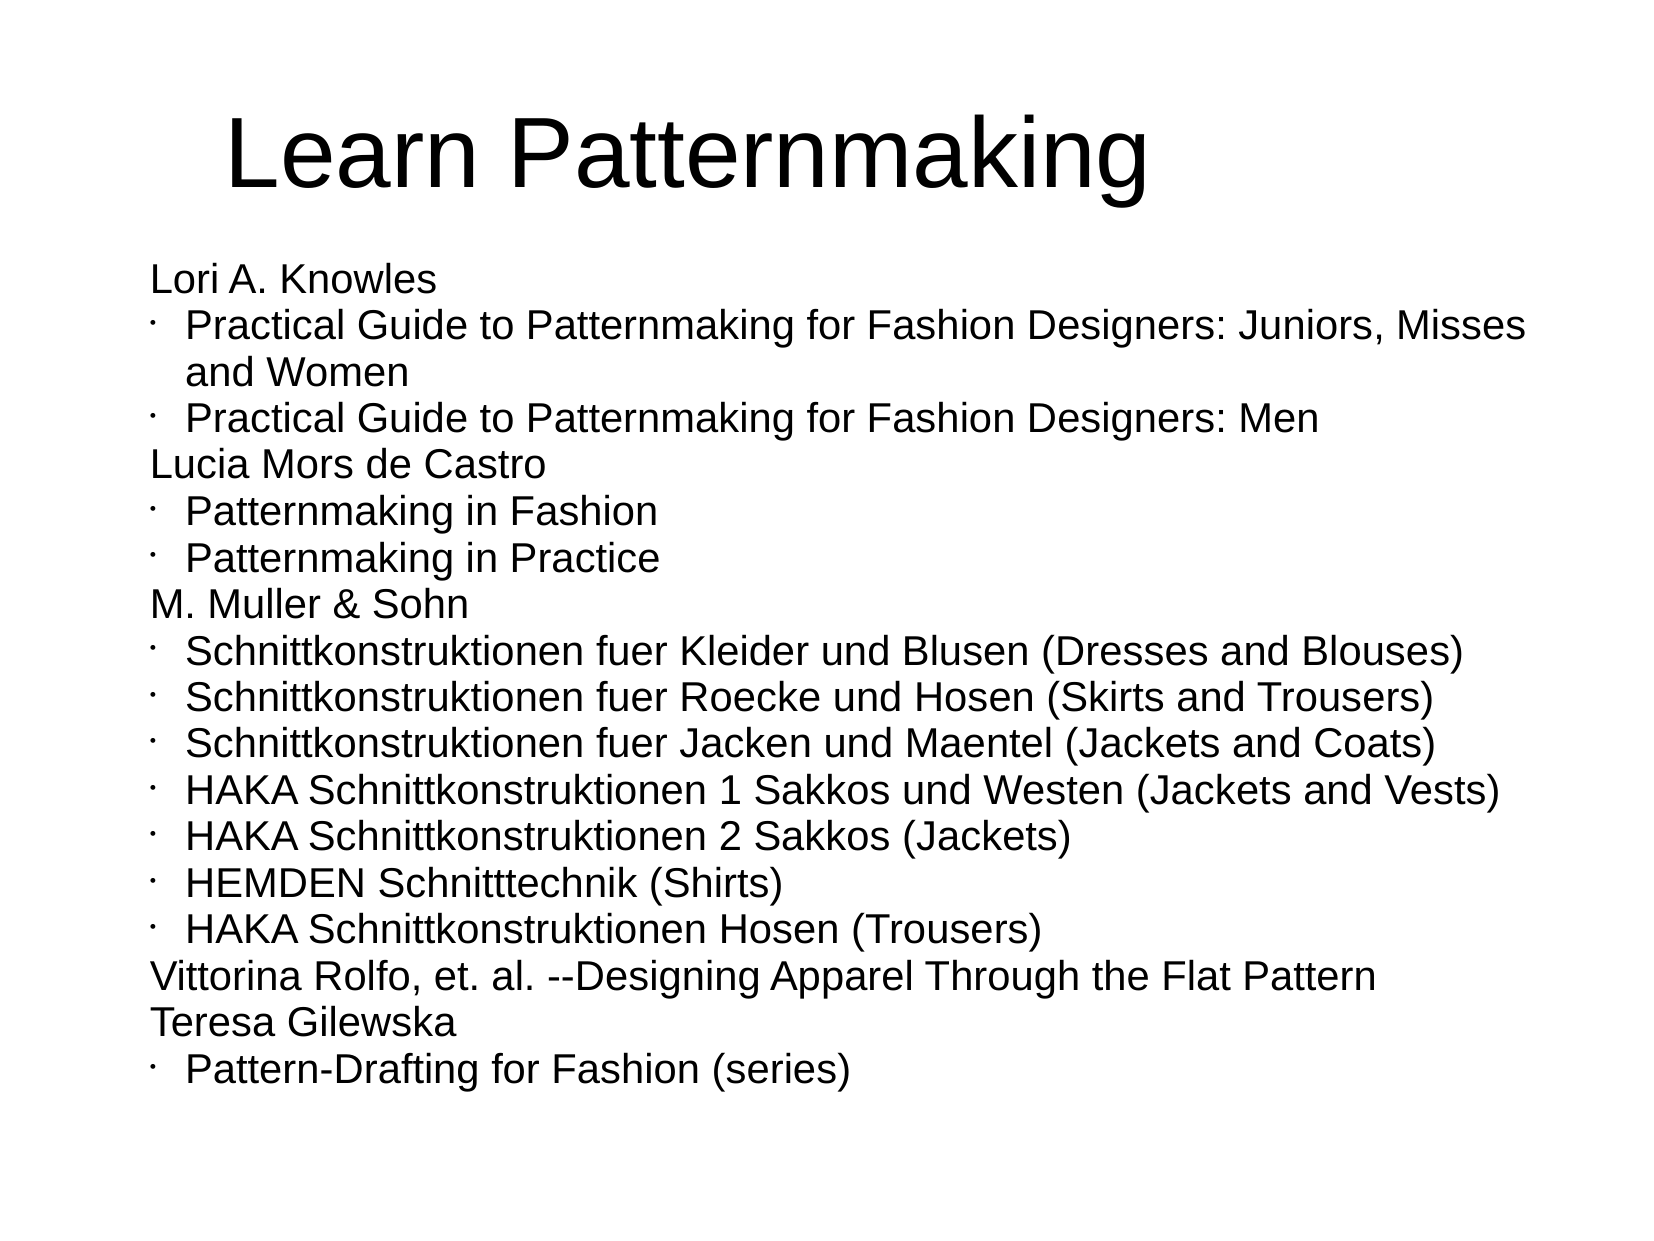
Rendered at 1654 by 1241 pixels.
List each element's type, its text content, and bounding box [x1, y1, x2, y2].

text_box Learn Patternmaking Lori A. Knowles Practical Guide to Patternmaking for Fashion Designers: Juniors, Misses and Women Practical Guide to Patternmaking for Fashion Designers: Men Lucia Mors de Castro Patternmaking in Fashion Patternmaking in Practice M. Muller & Sohn Schnittkonstruktionen fuer Kleider und Blusen (Dresses and Blouses) Schnittkonstruktionen fuer Roecke und Hosen (Skirts and Trousers) Schnittkonstruktionen fuer Jacken und Maentel (Jackets and Coats) HAKA Schnittkonstruktionen 1 Sakkos und Westen (Jackets and Vests) HAKA Schnittkonstruktionen 2 Sakkos (Jackets) HEMDEN Schnitttechnik (Shirts) HAKA Schnittkonstruktionen Hosen (Trousers) Vittorina Rolfo, et. al. --Designing Apparel Through the Flat Pattern Teresa Gilewska Pattern-Drafting for Fashion (series) [135, 89, 1576, 1110]
